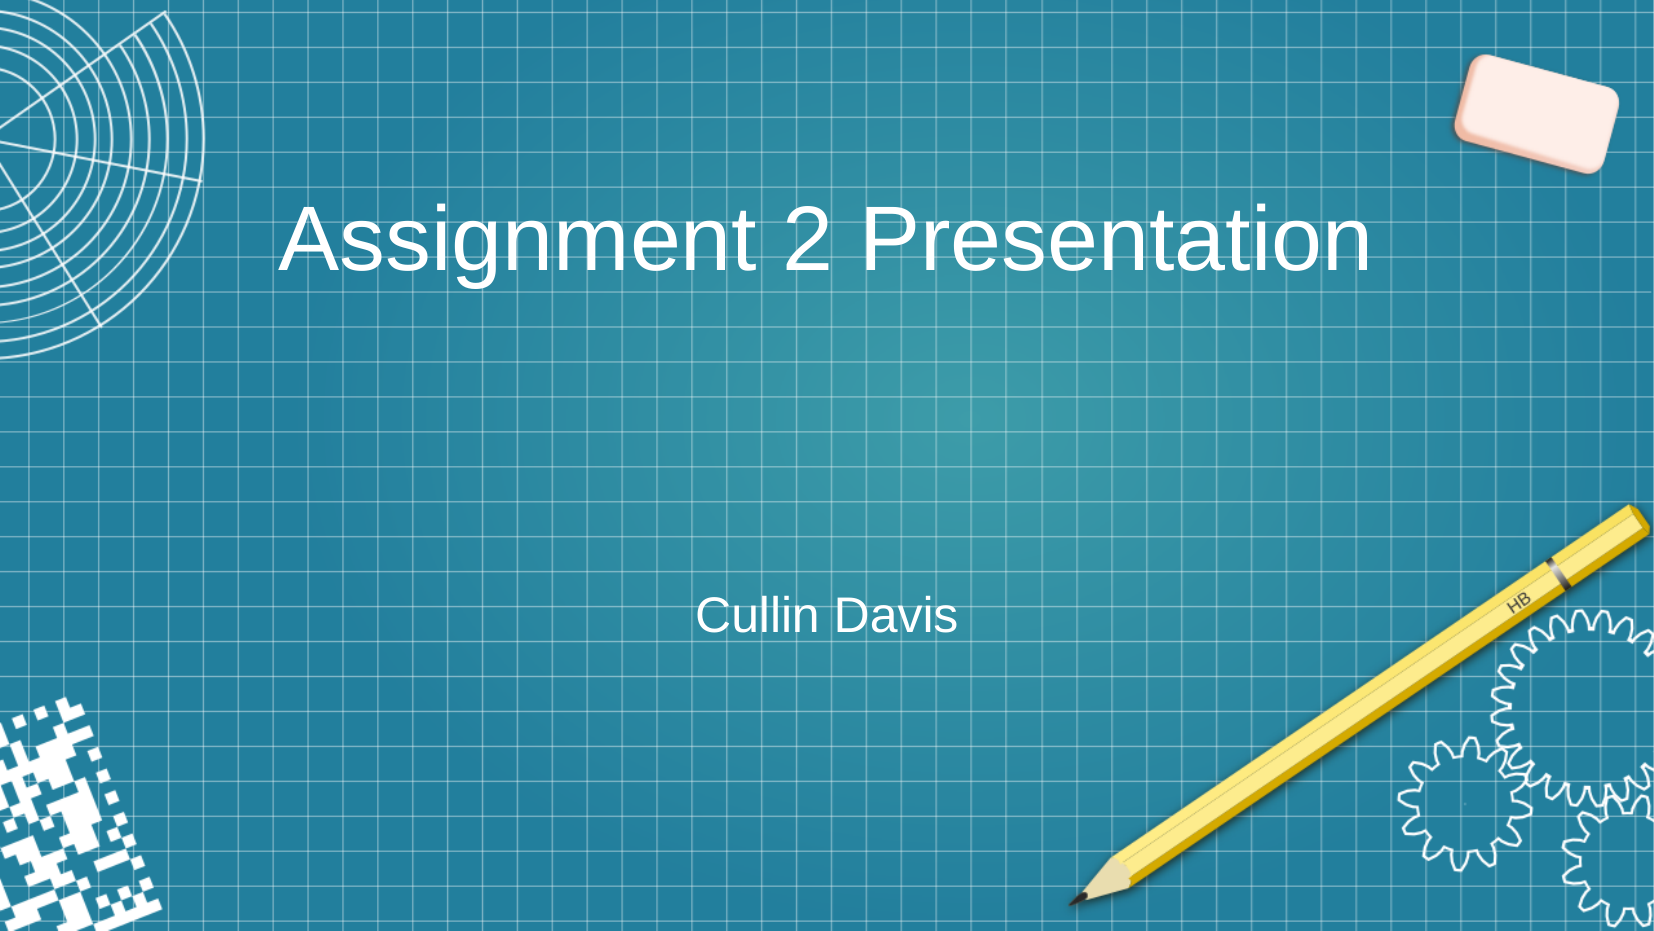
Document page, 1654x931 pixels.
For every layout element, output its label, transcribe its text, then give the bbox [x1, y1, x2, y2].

title Assignment 2 Presentation [82, 132, 1571, 346]
subtitle Cullin Davis [82, 389, 1571, 842]
picture [0, 0, 1654, 931]
